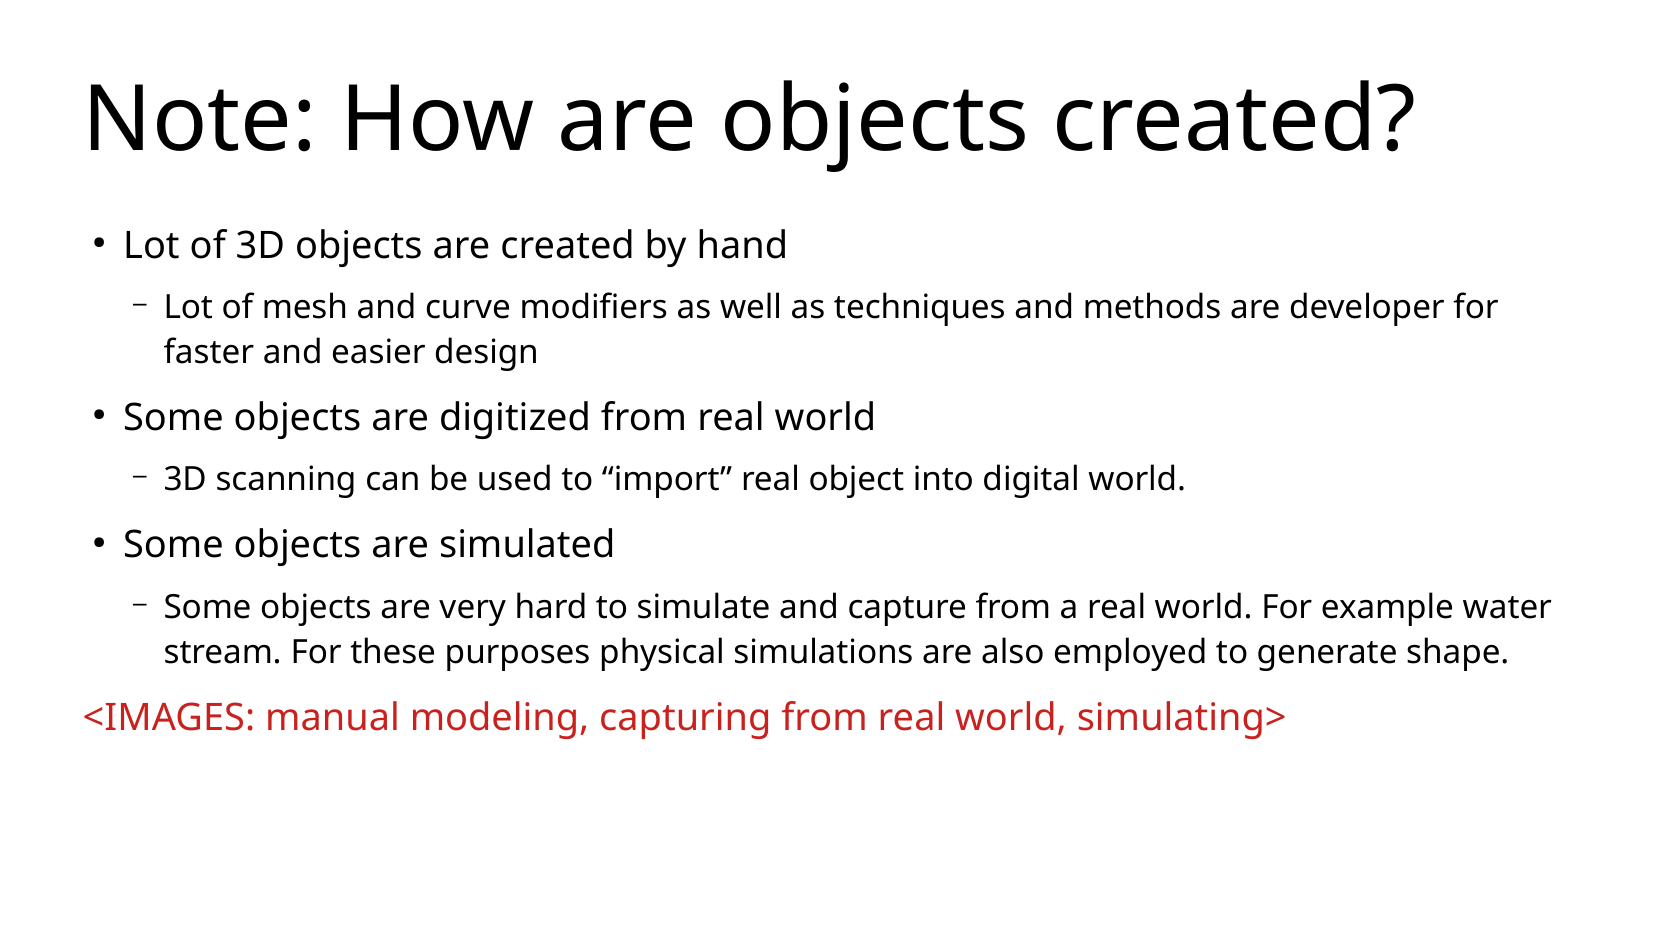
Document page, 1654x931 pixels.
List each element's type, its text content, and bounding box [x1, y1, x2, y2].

list Lot of 3D objects are created by hand Lot of mesh and curve modifiers as well as techniques and methods are developer for faster and easier design Some objects are digitized from real world 3D scanning can be used to “import” real object into digital world. Some objects are simulated Some objects are very hard to simulate and capture from a real world. For example water stream. For these purposes physical simulations are also employed to generate shape. <IMAGES: manual modeling, capturing from real world, simulating> [82, 217, 1571, 758]
title Note: How are objects created? [82, 37, 1571, 193]
